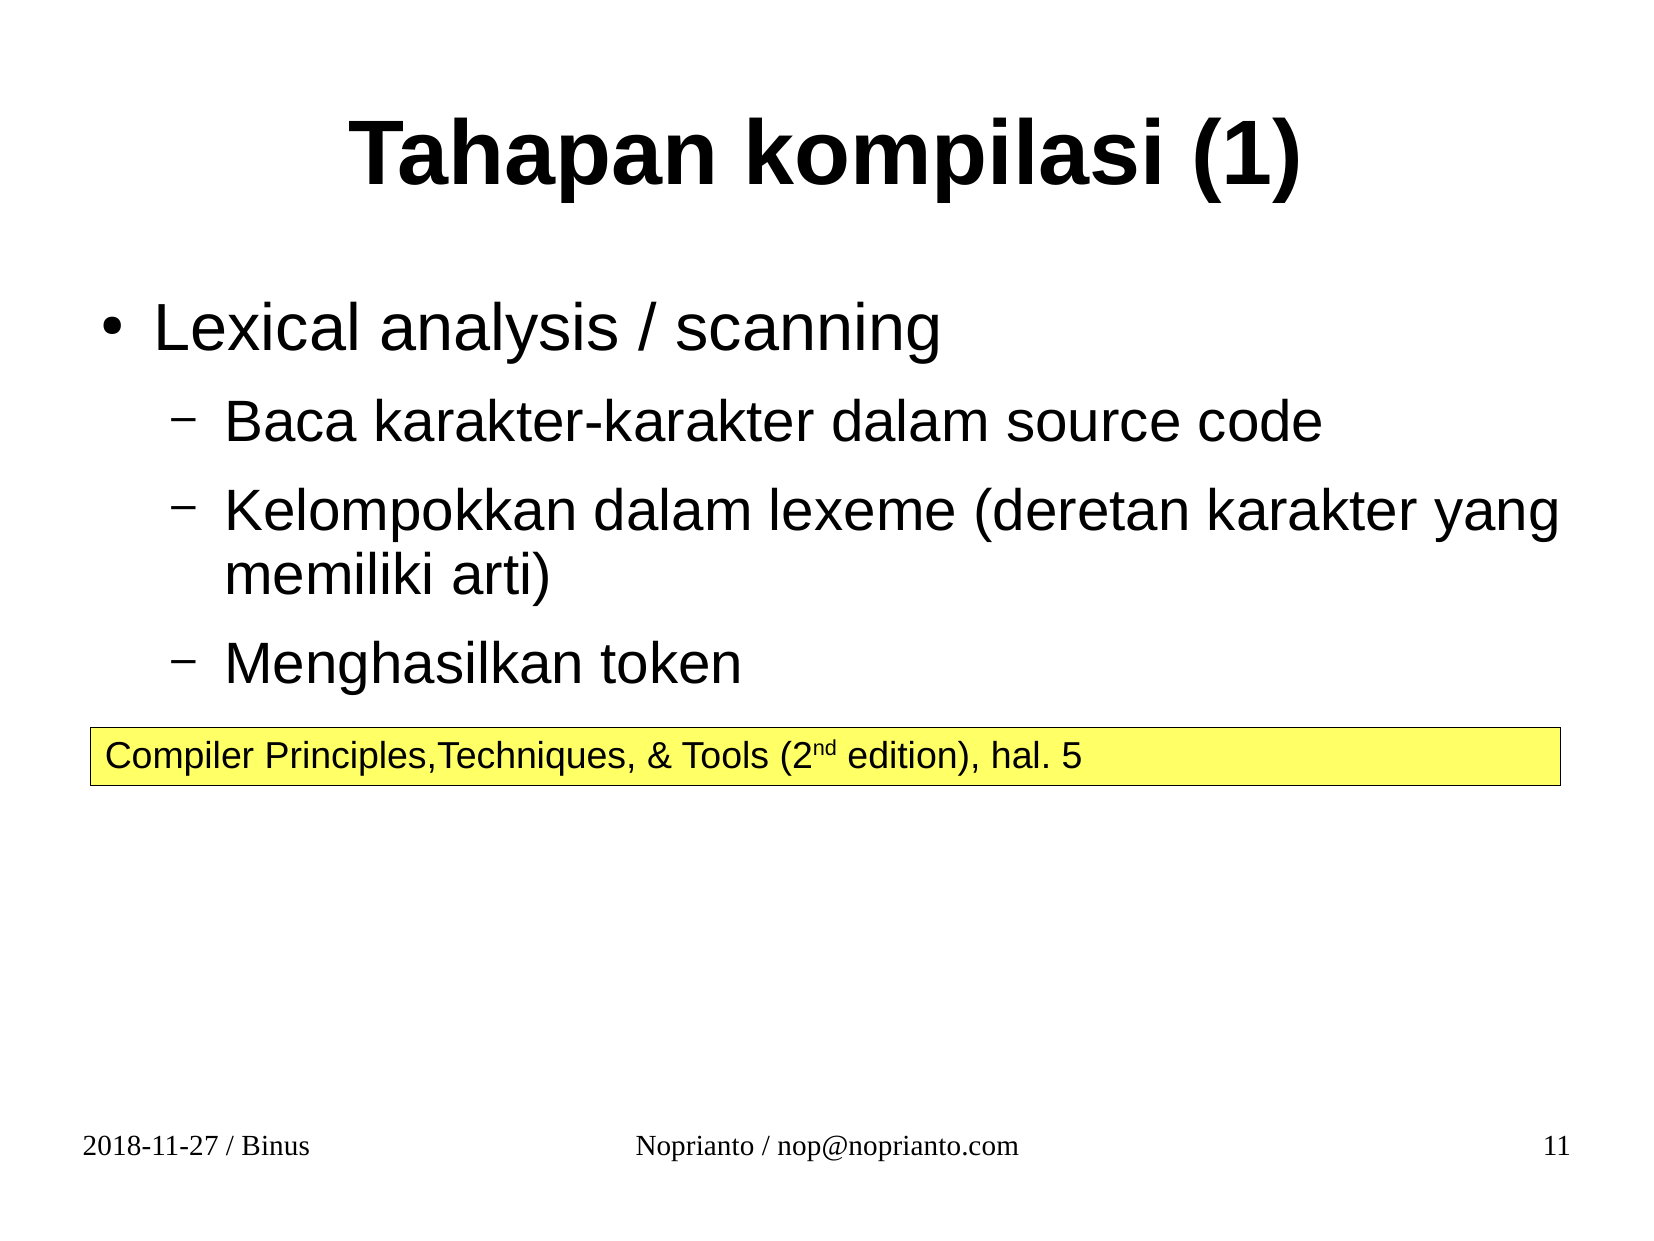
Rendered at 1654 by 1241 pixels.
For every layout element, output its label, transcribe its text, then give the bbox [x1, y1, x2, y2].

list Lexical analysis / scanning Baca karakter-karakter dalam source code Kelompokkan dalam lexeme (deretan karakter yang memiliki arti) Menghasilkan token [82, 290, 1571, 1010]
text_box Compiler Principles,Techniques, & Tools (2nd edition), hal. 5 [90, 727, 1561, 786]
title Tahapan kompilasi (1) [82, 49, 1571, 257]
